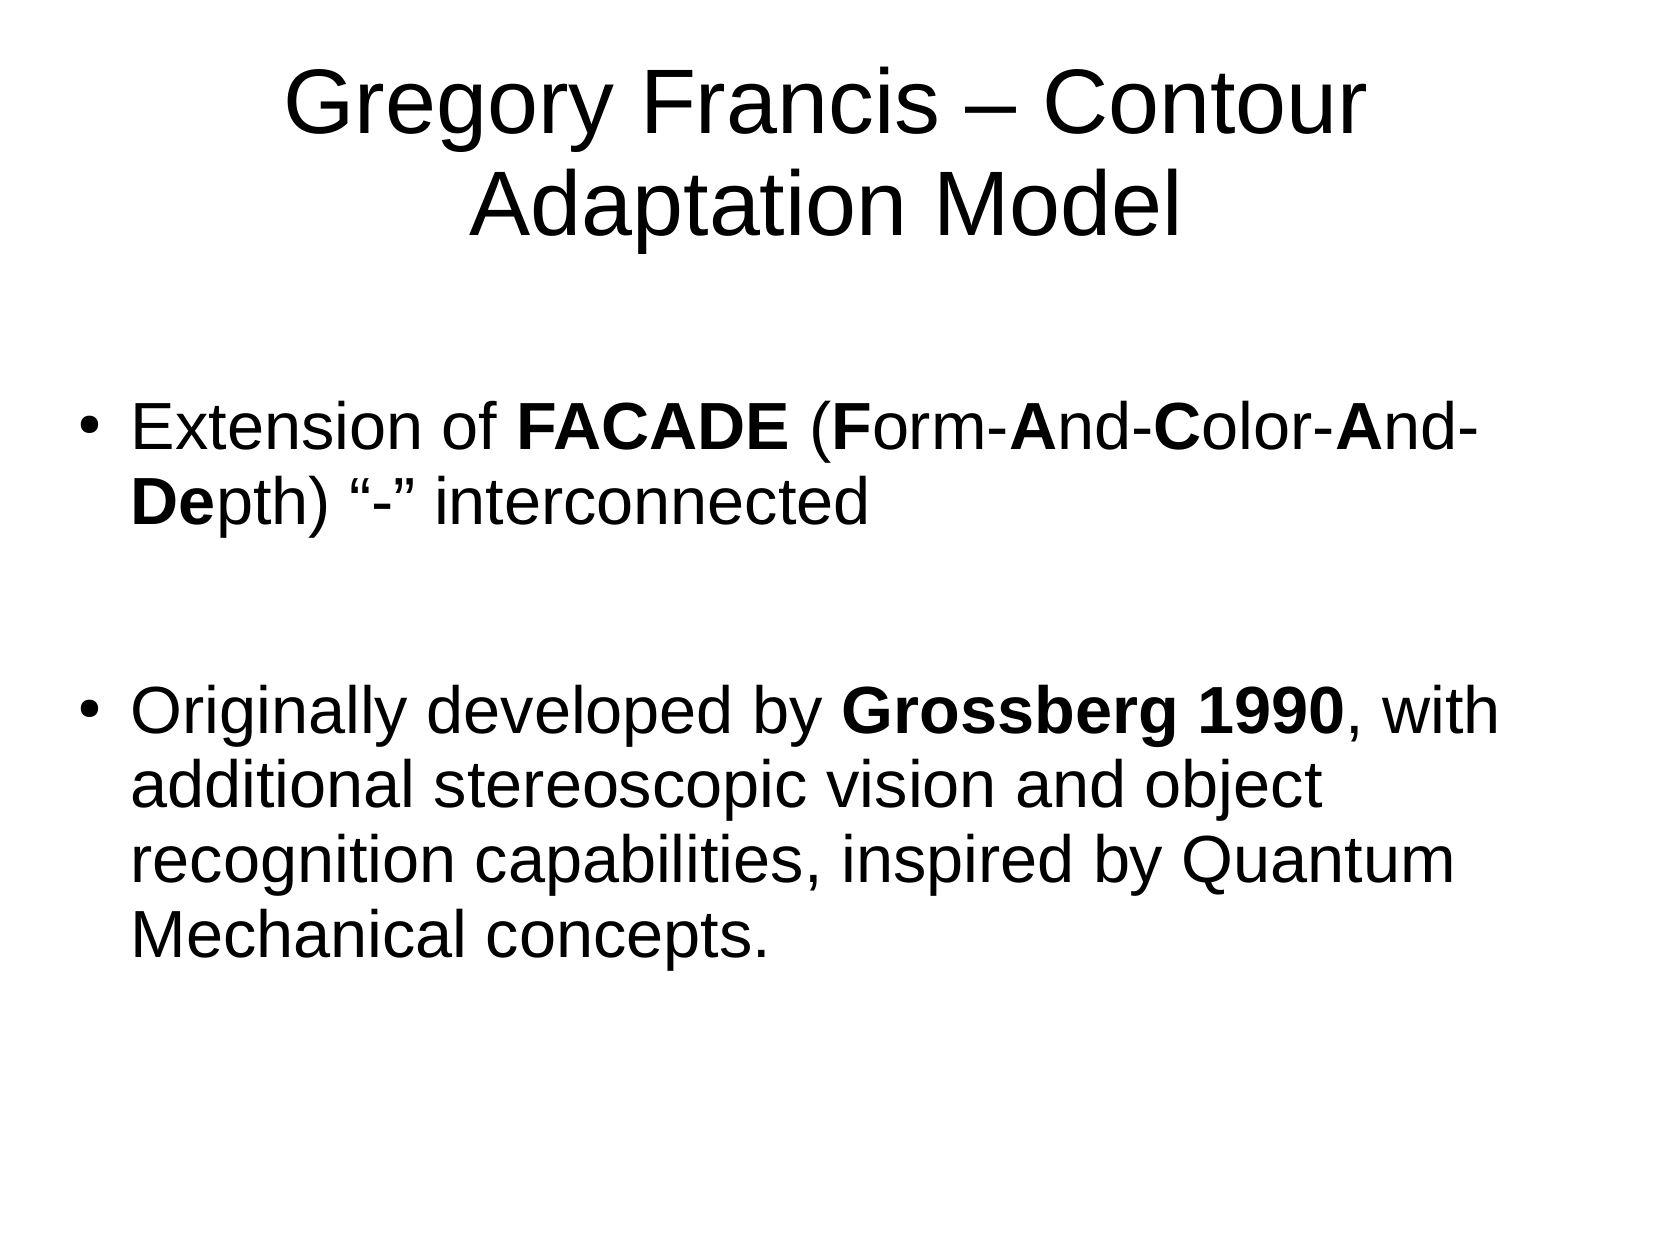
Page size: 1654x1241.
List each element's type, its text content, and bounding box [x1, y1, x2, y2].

title Gregory Francis – Contour Adaptation Model [82, 49, 1571, 257]
list Extension of FACADE (Form-And-Color-And- Depth) “-” interconnected Originally developed by Grossberg 1990, with additional stereoscopic vision and object recognition capabilities, inspired by Quantum Mechanical concepts. [59, 285, 1516, 1005]
